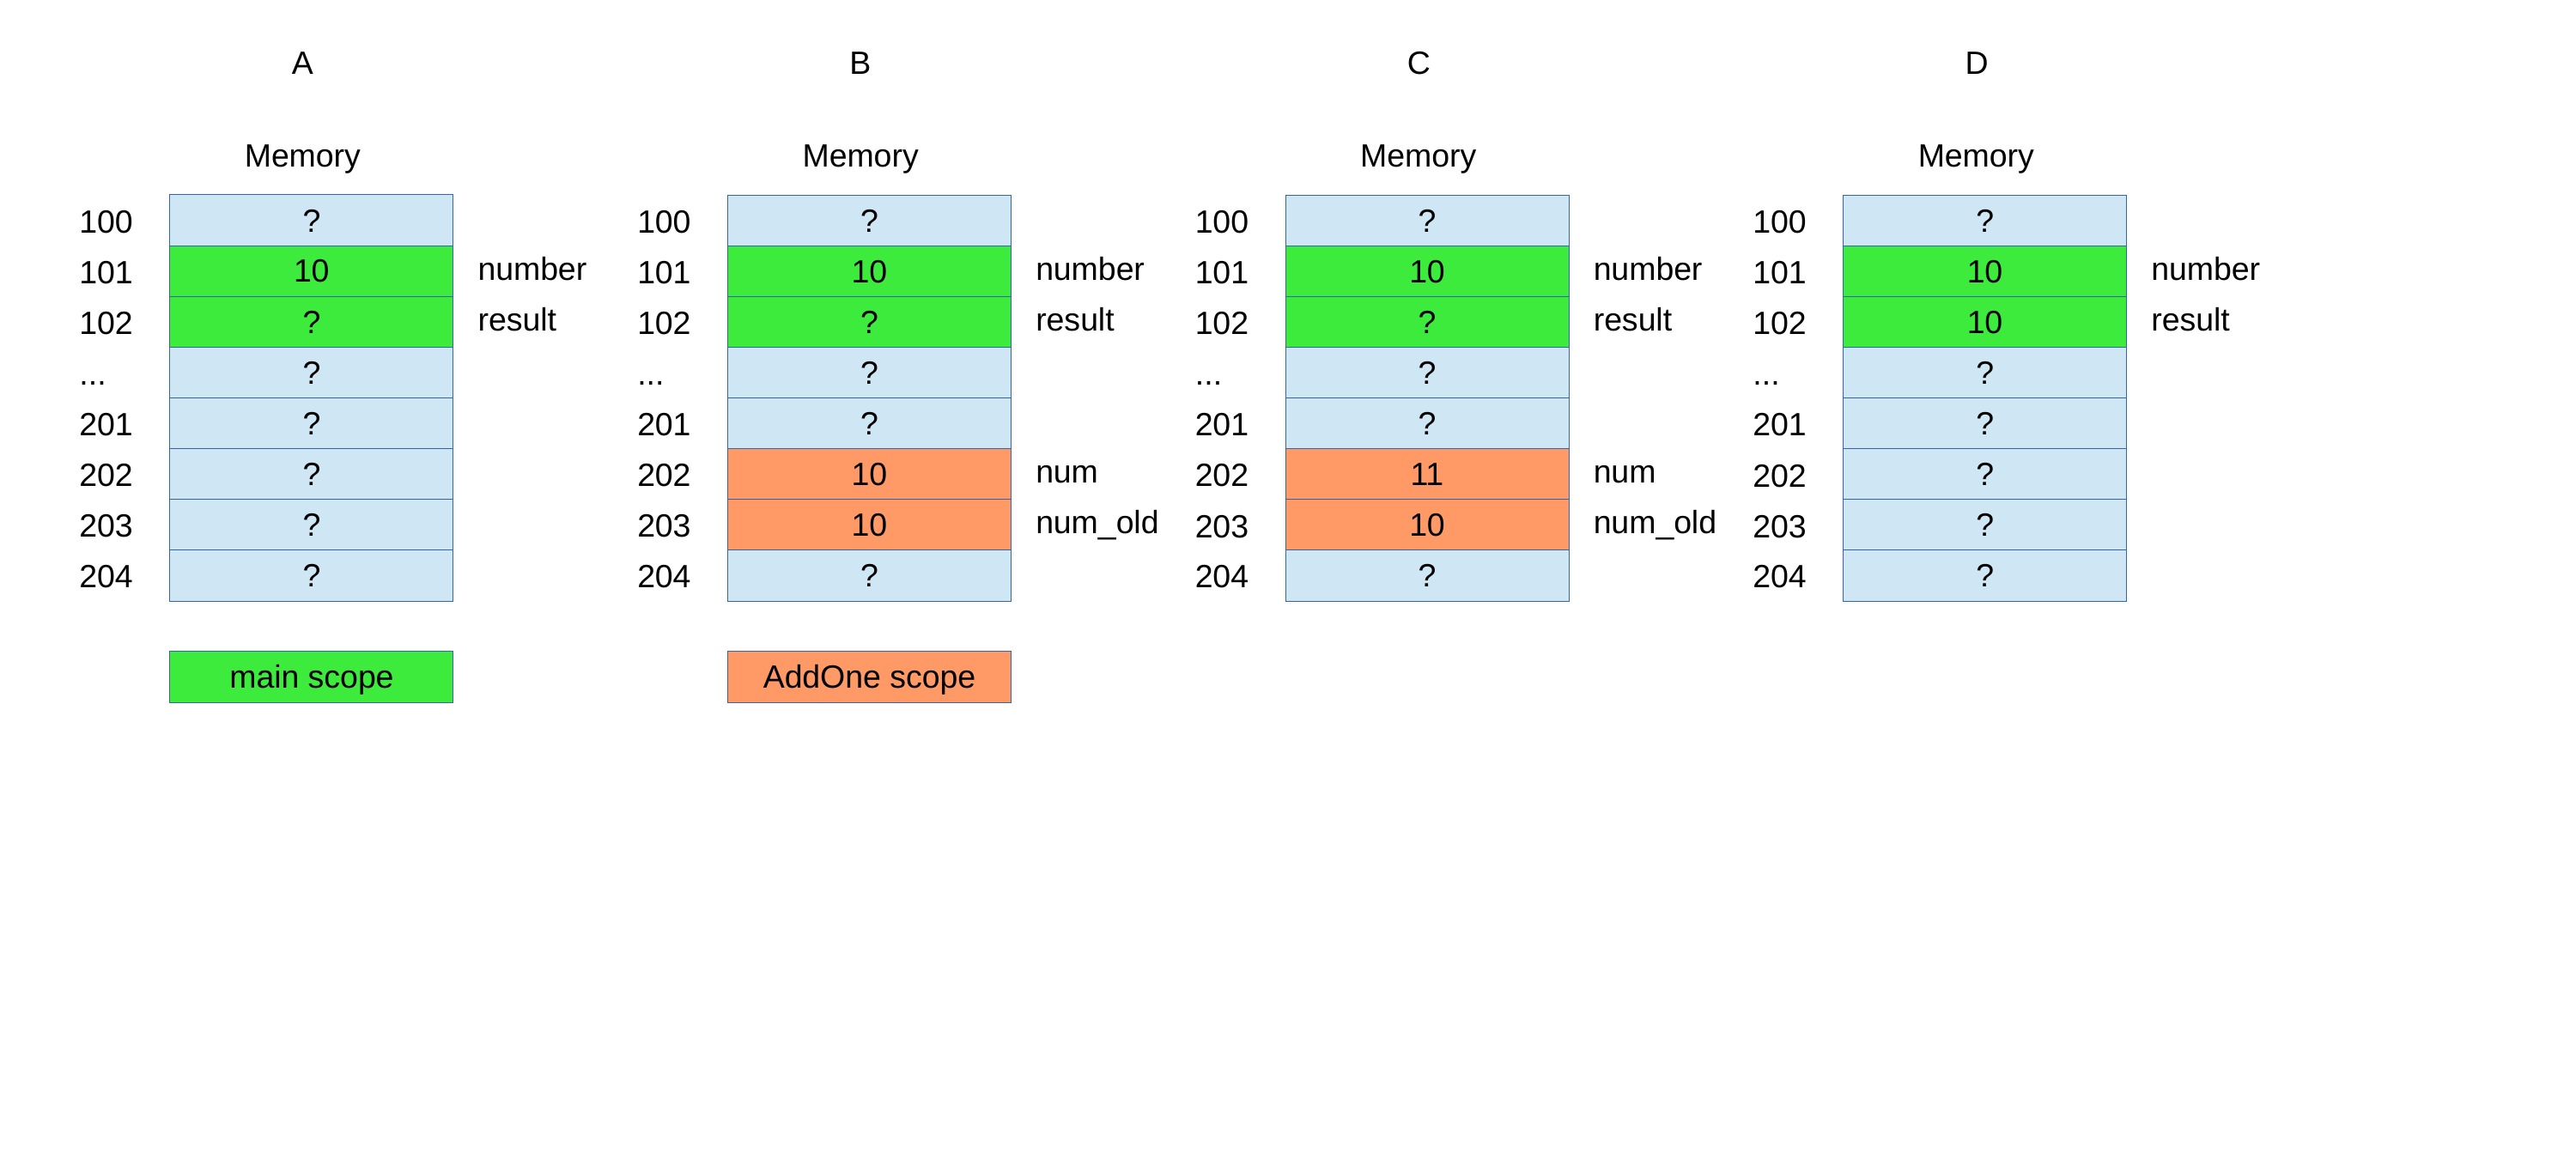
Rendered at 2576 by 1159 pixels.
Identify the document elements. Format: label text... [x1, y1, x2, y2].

text_box ... [1740, 349, 1820, 400]
text_box ? [727, 296, 1012, 347]
text_box 202 [66, 451, 146, 501]
text_box ? [1843, 195, 2127, 246]
text_box 102 [66, 299, 146, 349]
text_box number [2138, 245, 2292, 296]
text_box ? [727, 347, 1012, 397]
text_box ? [169, 194, 453, 246]
text_box 102 [624, 299, 704, 349]
text_box ? [1843, 549, 2127, 602]
text_box Memory [1905, 131, 2047, 181]
text_box num [1023, 447, 1176, 498]
text_box 202 [624, 451, 704, 501]
text_box ? [727, 549, 1012, 602]
text_box 10 [169, 246, 453, 296]
text_box ? [169, 347, 453, 397]
text_box 101 [1182, 248, 1261, 299]
text_box 202 [1740, 451, 1820, 501]
text_box 100 [1182, 197, 1261, 248]
text_box ? [169, 448, 453, 499]
text_box B [836, 39, 884, 92]
text_box ? [169, 296, 453, 347]
text_box ? [1285, 347, 1570, 397]
text_box ? [1285, 397, 1570, 448]
text_box Memory [789, 131, 932, 181]
text_box number [465, 245, 619, 296]
text_box ... [624, 349, 704, 400]
text_box 101 [66, 248, 146, 299]
text_box 203 [1740, 501, 1820, 552]
text_box 10 [727, 499, 1012, 549]
text_box 10 [1843, 296, 2127, 347]
text_box 102 [1182, 299, 1261, 349]
text_box 204 [1182, 552, 1261, 606]
text_box 201 [624, 400, 704, 451]
text_box num_old [1581, 498, 1740, 555]
text_box A [278, 39, 326, 92]
text_box 101 [1740, 248, 1820, 299]
text_box ? [169, 397, 453, 448]
text_box ? [169, 549, 453, 602]
text_box 10 [1843, 246, 2127, 296]
text_box 10 [727, 448, 1012, 499]
text_box 201 [66, 400, 146, 451]
text_box Memory [232, 131, 374, 180]
text_box 203 [66, 501, 146, 552]
text_box main scope [169, 651, 453, 703]
text_box ? [1285, 296, 1570, 347]
text_box ? [1843, 397, 2127, 448]
text_box ? [1285, 195, 1570, 246]
text_box ? [1843, 499, 2127, 549]
text_box 100 [1740, 197, 1820, 248]
text_box AddOne scope [727, 651, 1012, 703]
text_box 204 [66, 552, 146, 605]
text_box 100 [624, 197, 704, 248]
text_box 203 [1182, 501, 1261, 552]
text_box ? [169, 499, 453, 549]
text_box 204 [1740, 552, 1820, 606]
text_box D [1952, 39, 2000, 92]
text_box 201 [1182, 400, 1261, 451]
text_box 202 [1182, 451, 1261, 501]
text_box num_old [1023, 498, 1182, 555]
text_box C [1394, 39, 1442, 92]
text_box ? [727, 397, 1012, 448]
text_box 100 [66, 197, 146, 248]
text_box 11 [1285, 448, 1570, 499]
text_box ? [1843, 448, 2127, 499]
text_box number [1581, 245, 1735, 296]
text_box number [1023, 245, 1176, 296]
text_box ? [1843, 347, 2127, 397]
text_box 201 [1740, 400, 1820, 451]
text_box ... [1182, 349, 1261, 400]
text_box 10 [1285, 499, 1570, 549]
text_box 101 [624, 248, 704, 299]
text_box 10 [727, 246, 1012, 296]
text_box 203 [624, 501, 704, 552]
text_box 204 [624, 552, 704, 606]
text_box ? [727, 195, 1012, 246]
text_box result [465, 295, 593, 347]
text_box 10 [1285, 246, 1570, 296]
text_box ... [66, 349, 146, 400]
text_box result [1581, 295, 1709, 347]
text_box Memory [1347, 131, 1490, 181]
text_box 102 [1740, 299, 1820, 349]
text_box ? [1285, 549, 1570, 602]
text_box result [2138, 295, 2266, 347]
text_box num [1581, 447, 1735, 498]
text_box result [1023, 295, 1151, 347]
